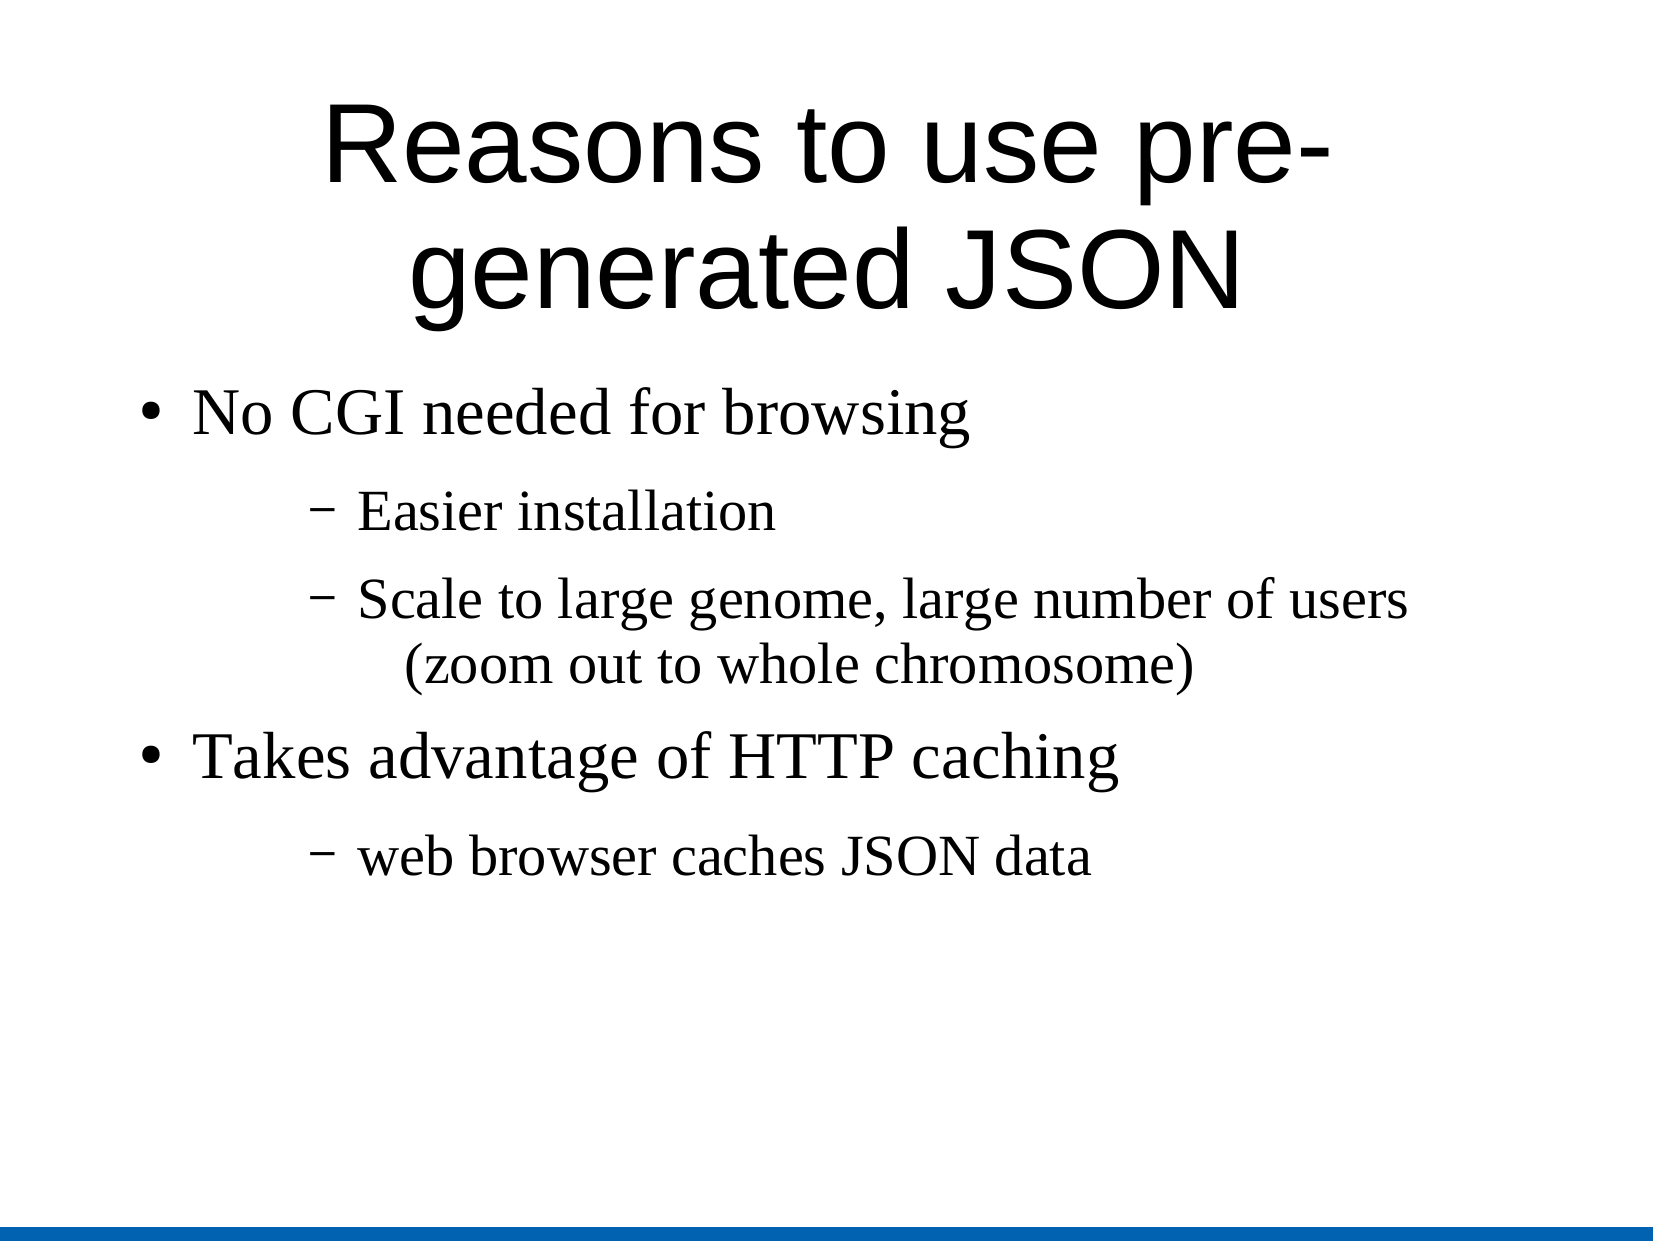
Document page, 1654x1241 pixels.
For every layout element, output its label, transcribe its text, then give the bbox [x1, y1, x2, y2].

title Reasons to use pre-generated JSON [121, 67, 1533, 347]
list No CGI needed for browsing Easier installation Scale to large genome, large number of users (zoom out to whole chromosome) Takes advantage of HTTP caching web browser caches JSON data [121, 375, 1533, 1127]
